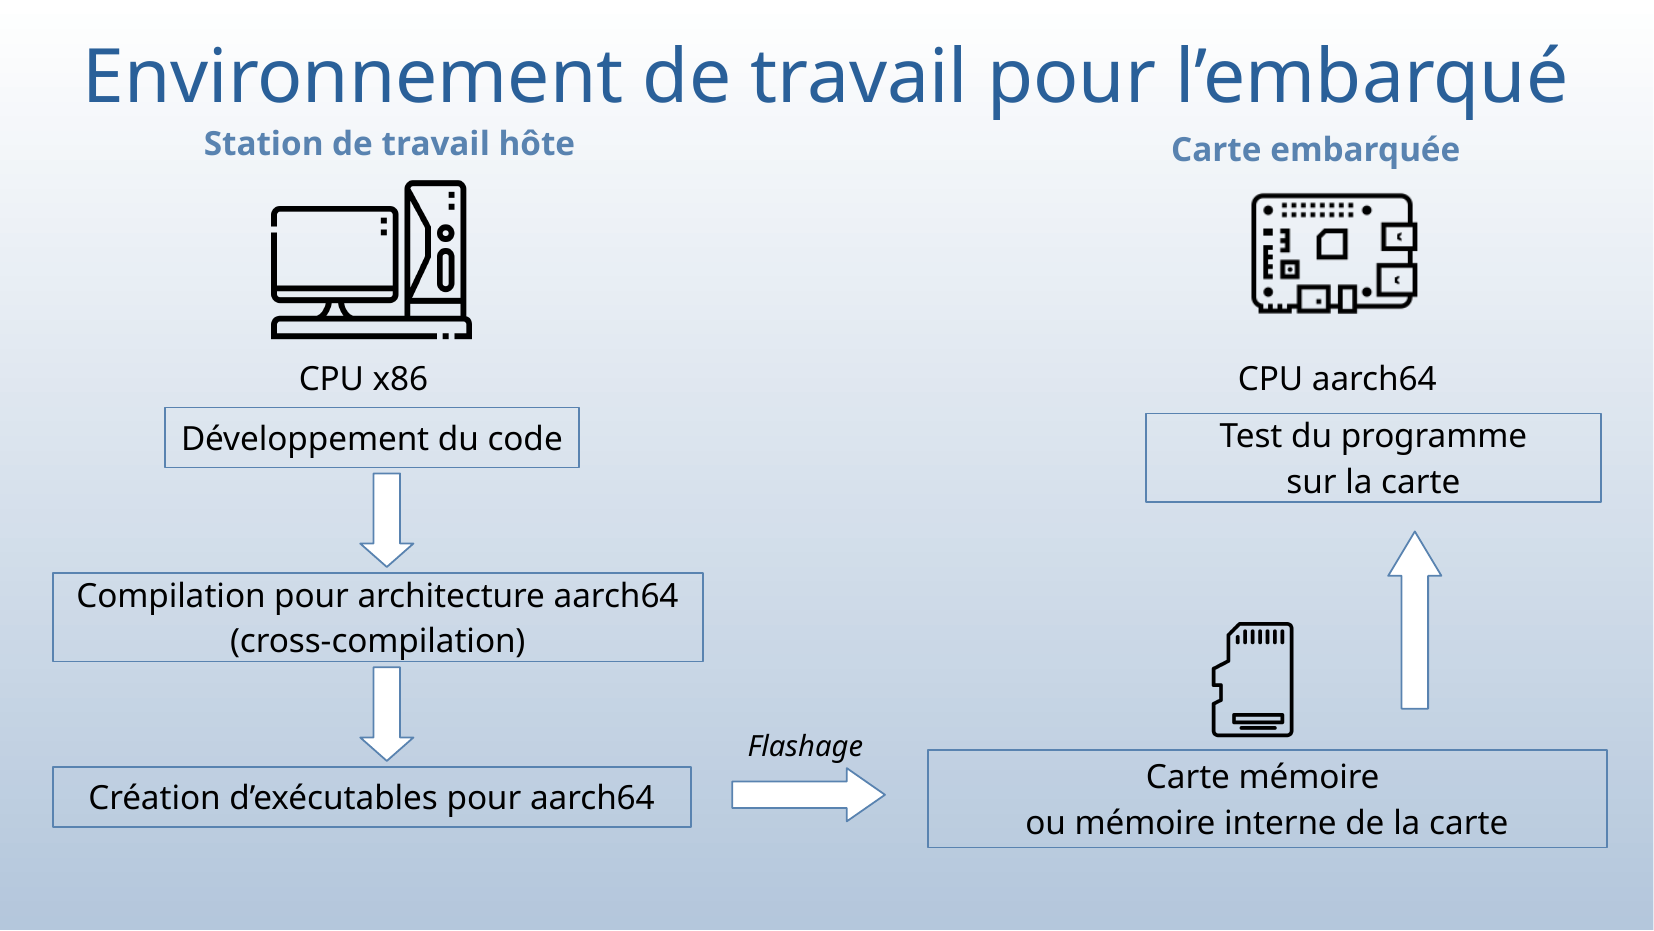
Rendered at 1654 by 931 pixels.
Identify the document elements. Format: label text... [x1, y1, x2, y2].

picture [271, 173, 472, 347]
text_box Développement du code [165, 407, 579, 468]
text_box Création d’exécutables pour aarch64 [53, 766, 691, 827]
text_box [360, 667, 414, 761]
text_box Station de travail hôte [183, 112, 597, 173]
picture [1216, 179, 1453, 347]
text_box Carte mémoire ou mémoire interne de la carte [927, 750, 1607, 848]
title Environnement de travail pour l’embarqué [82, 0, 1571, 151]
text_box CPU x86 [242, 347, 485, 407]
text_box [1388, 531, 1442, 709]
text_box Flashage [720, 715, 898, 776]
text_box [360, 473, 414, 567]
picture [1193, 620, 1312, 739]
text_box Test du programme sur la carte [1146, 413, 1601, 502]
text_box [732, 768, 886, 822]
text_box CPU aarch64 [1216, 347, 1459, 408]
text_box Carte embarquée [1133, 118, 1507, 179]
text_box Compilation pour architecture aarch64 (cross-compilation) [53, 572, 703, 662]
